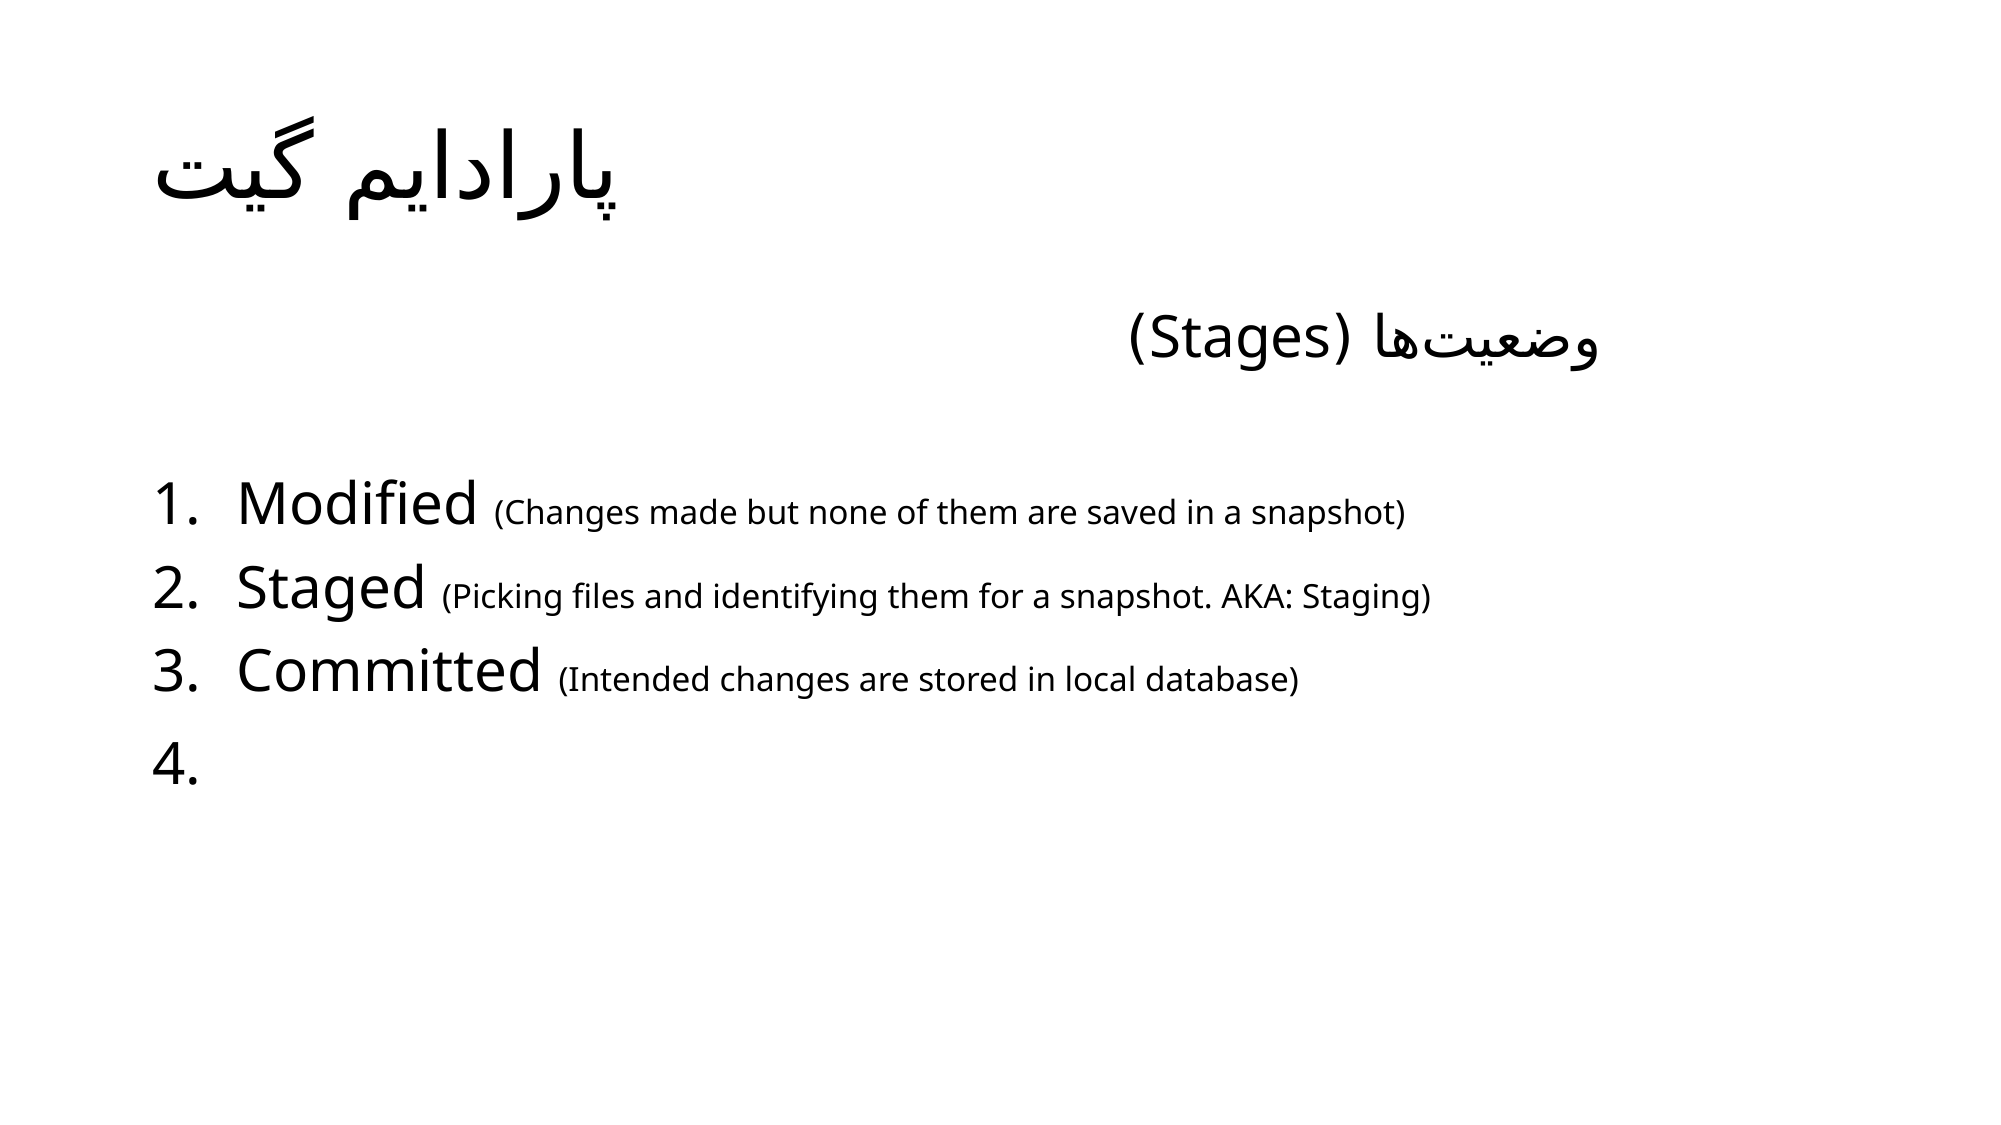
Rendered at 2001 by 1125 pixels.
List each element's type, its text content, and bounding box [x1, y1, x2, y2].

title پارادایم گیت [137, 59, 1863, 278]
list وضعیت‌ها (Stages) Modified (Changes made but none of them are saved in a snapshot) Staged (Picking files and identifying them for a snapshot. AKA: Staging) Committed (Intended changes are stored in local database) [137, 299, 1863, 1014]
